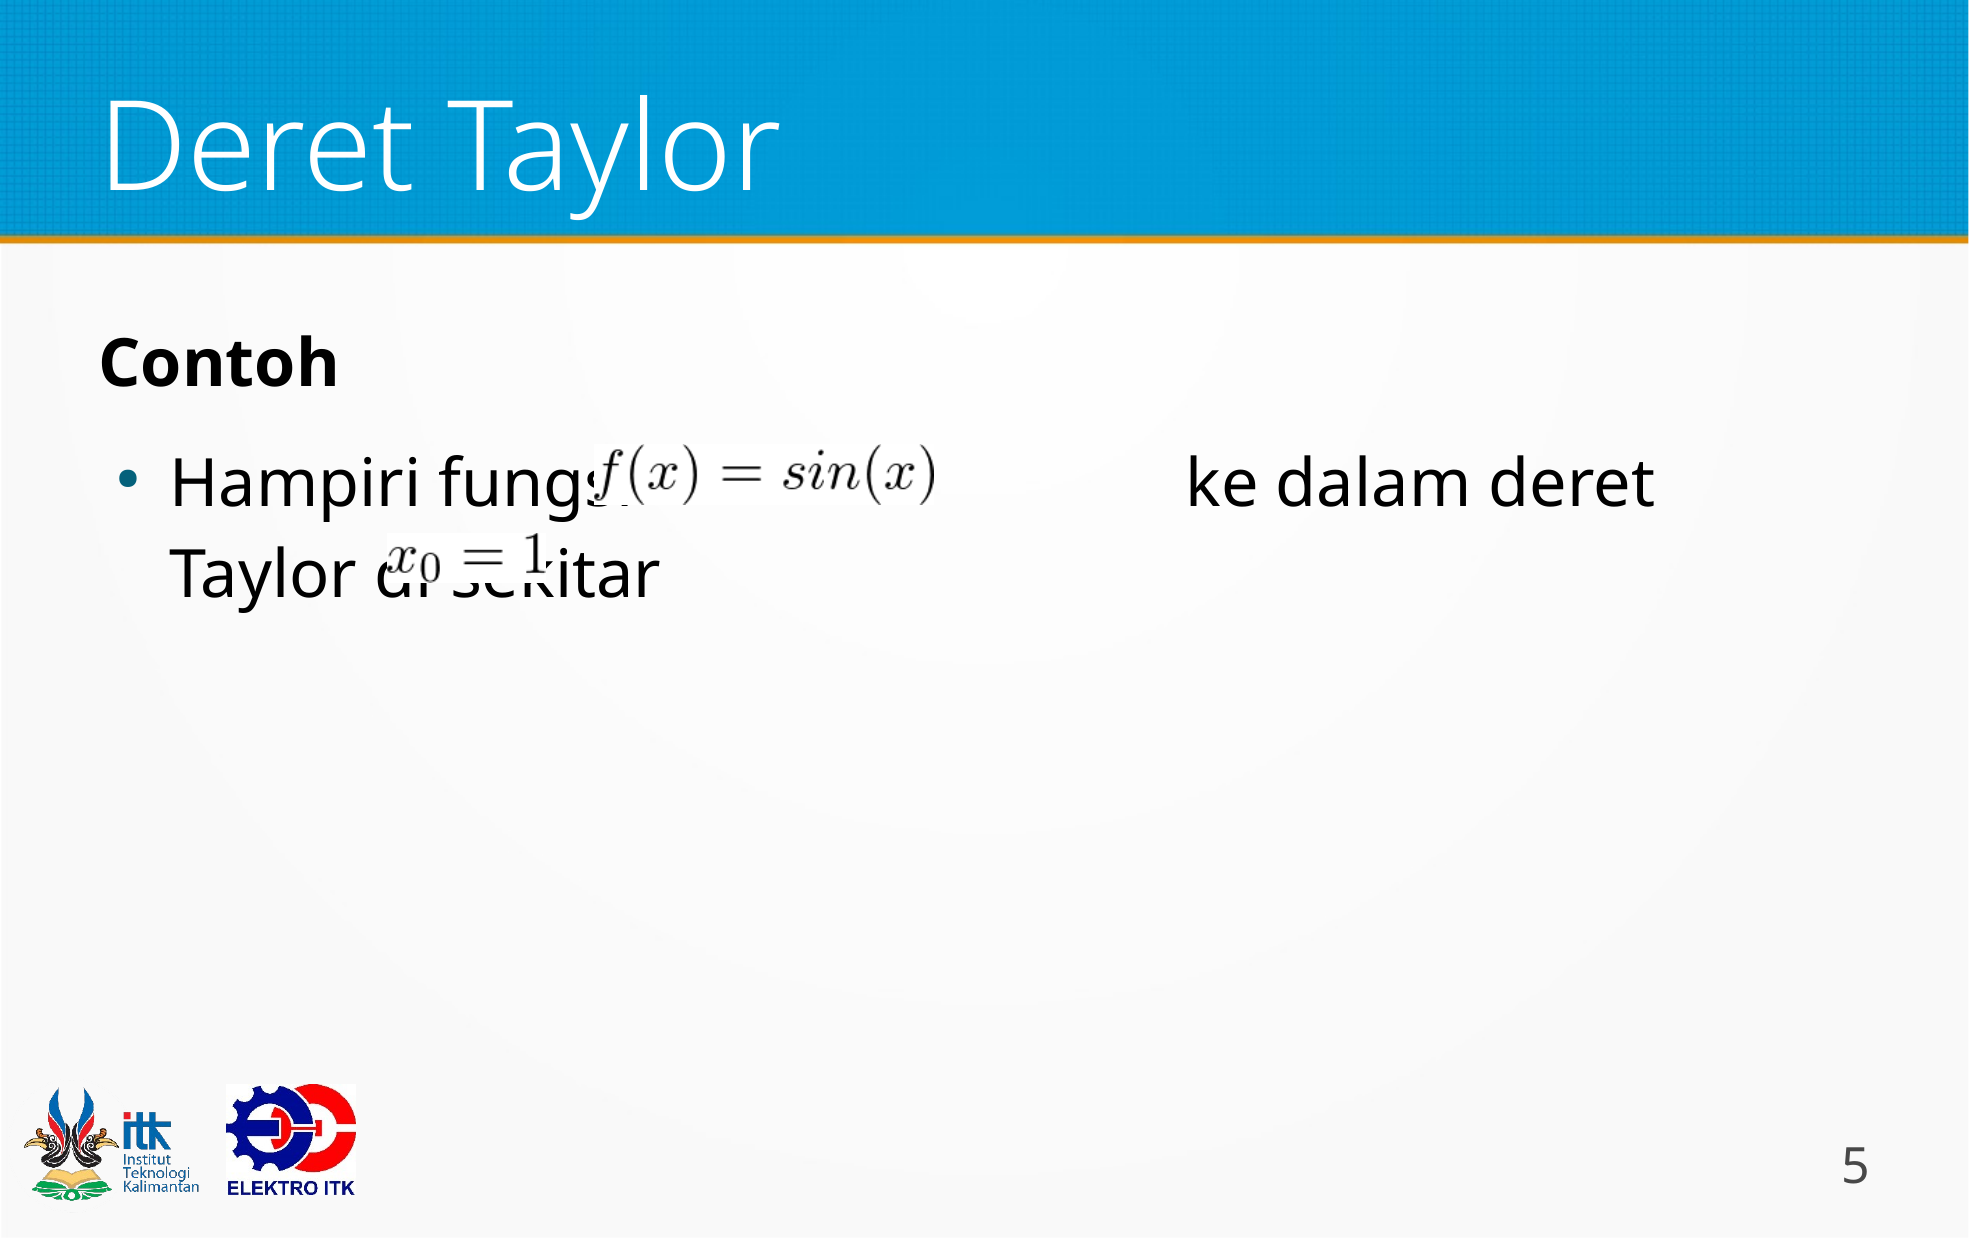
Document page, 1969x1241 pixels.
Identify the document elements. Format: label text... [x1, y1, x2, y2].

title Deret Taylor [98, 19, 1870, 227]
picture [0, 233, 1969, 1241]
list Contoh Hampiri fungsi ke dalam deret Taylor di sekitar [98, 315, 1861, 1081]
